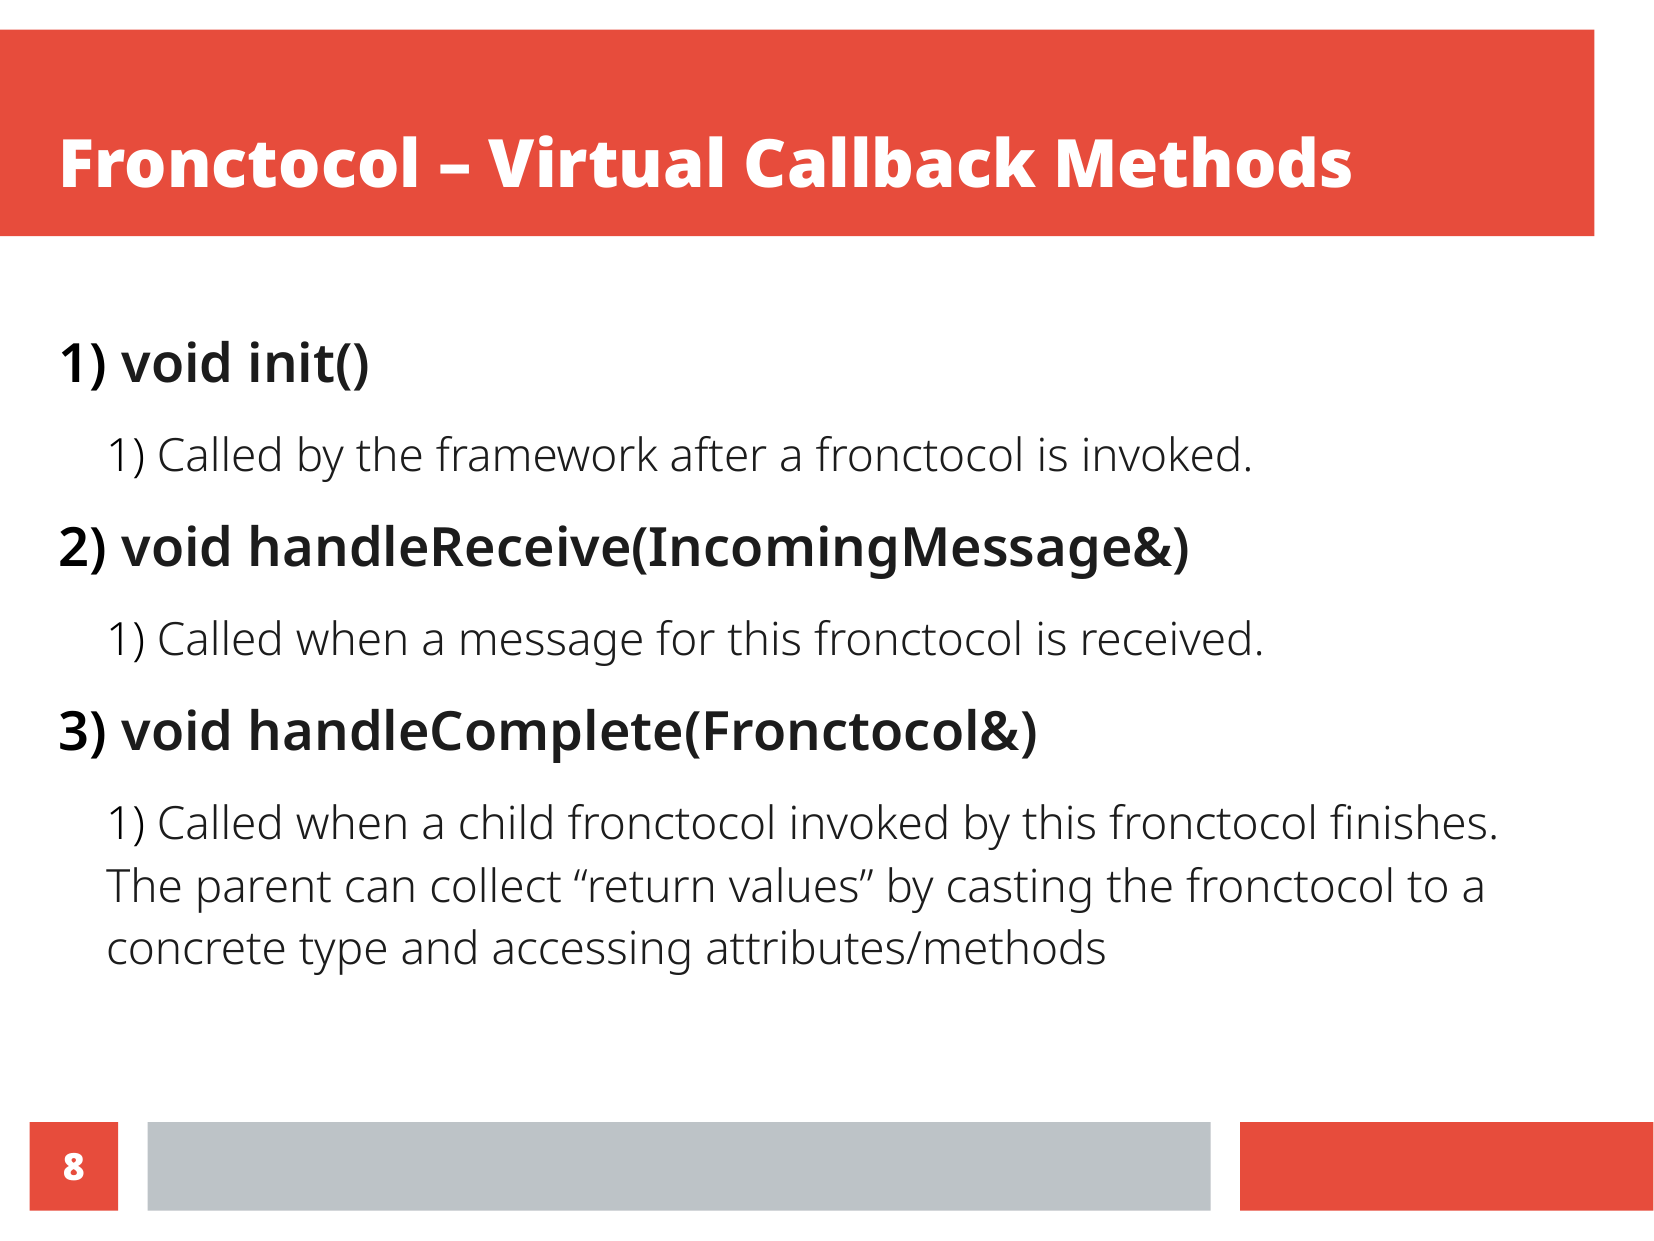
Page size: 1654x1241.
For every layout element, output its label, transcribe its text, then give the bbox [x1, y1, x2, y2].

title Fronctocol – Virtual Callback Methods [59, 59, 1595, 207]
list void init() Called by the framework after a fronctocol is invoked. void handleReceive(IncomingMessage&) Called when a message for this fronctocol is received. void handleComplete(Fronctocol&) Called when a child fronctocol invoked by this fronctocol finishes. The parent can collect “return values” by casting the fronctocol to a concrete type and accessing attributes/methods [59, 324, 1565, 1093]
